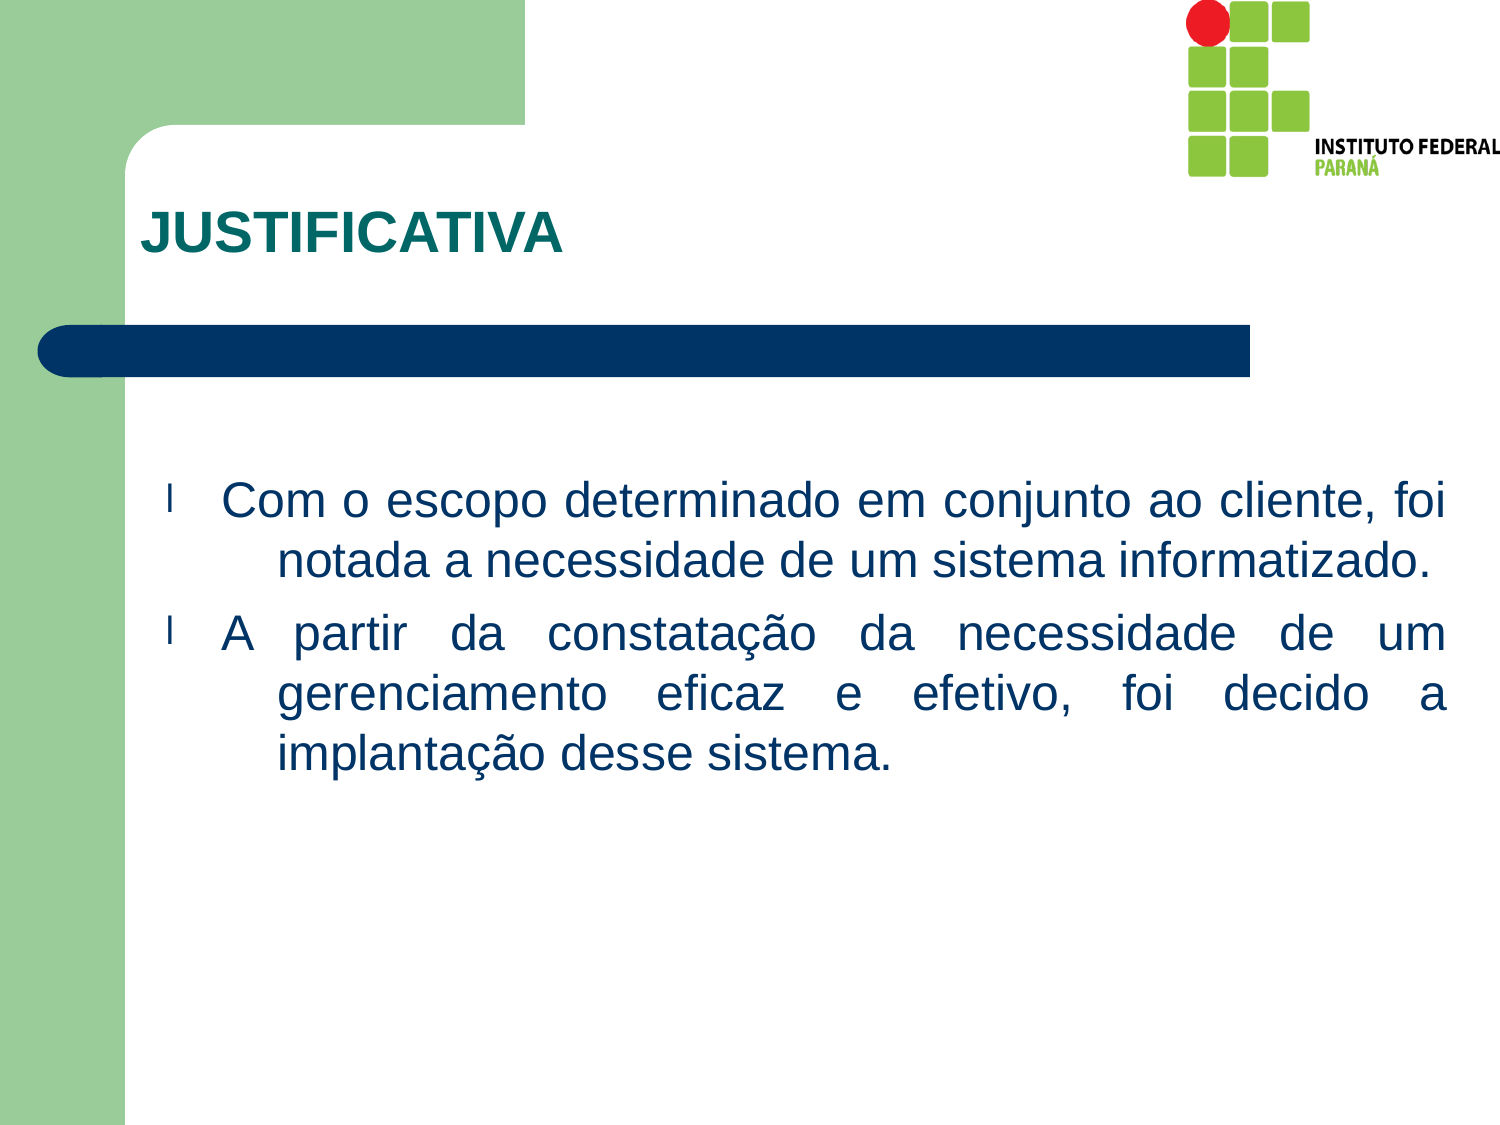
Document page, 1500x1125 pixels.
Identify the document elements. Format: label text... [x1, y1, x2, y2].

list Com o escopo determinado em conjunto ao cliente, foi notada a necessidade de um sistema informatizado. A partir da constatação da necessidade de um gerenciamento eficaz e efetivo, foi decido a implantação desse sistema. [150, 387, 1463, 1001]
picture [1186, 0, 1500, 125]
title JUSTIFICATIVA [125, 125, 1500, 273]
